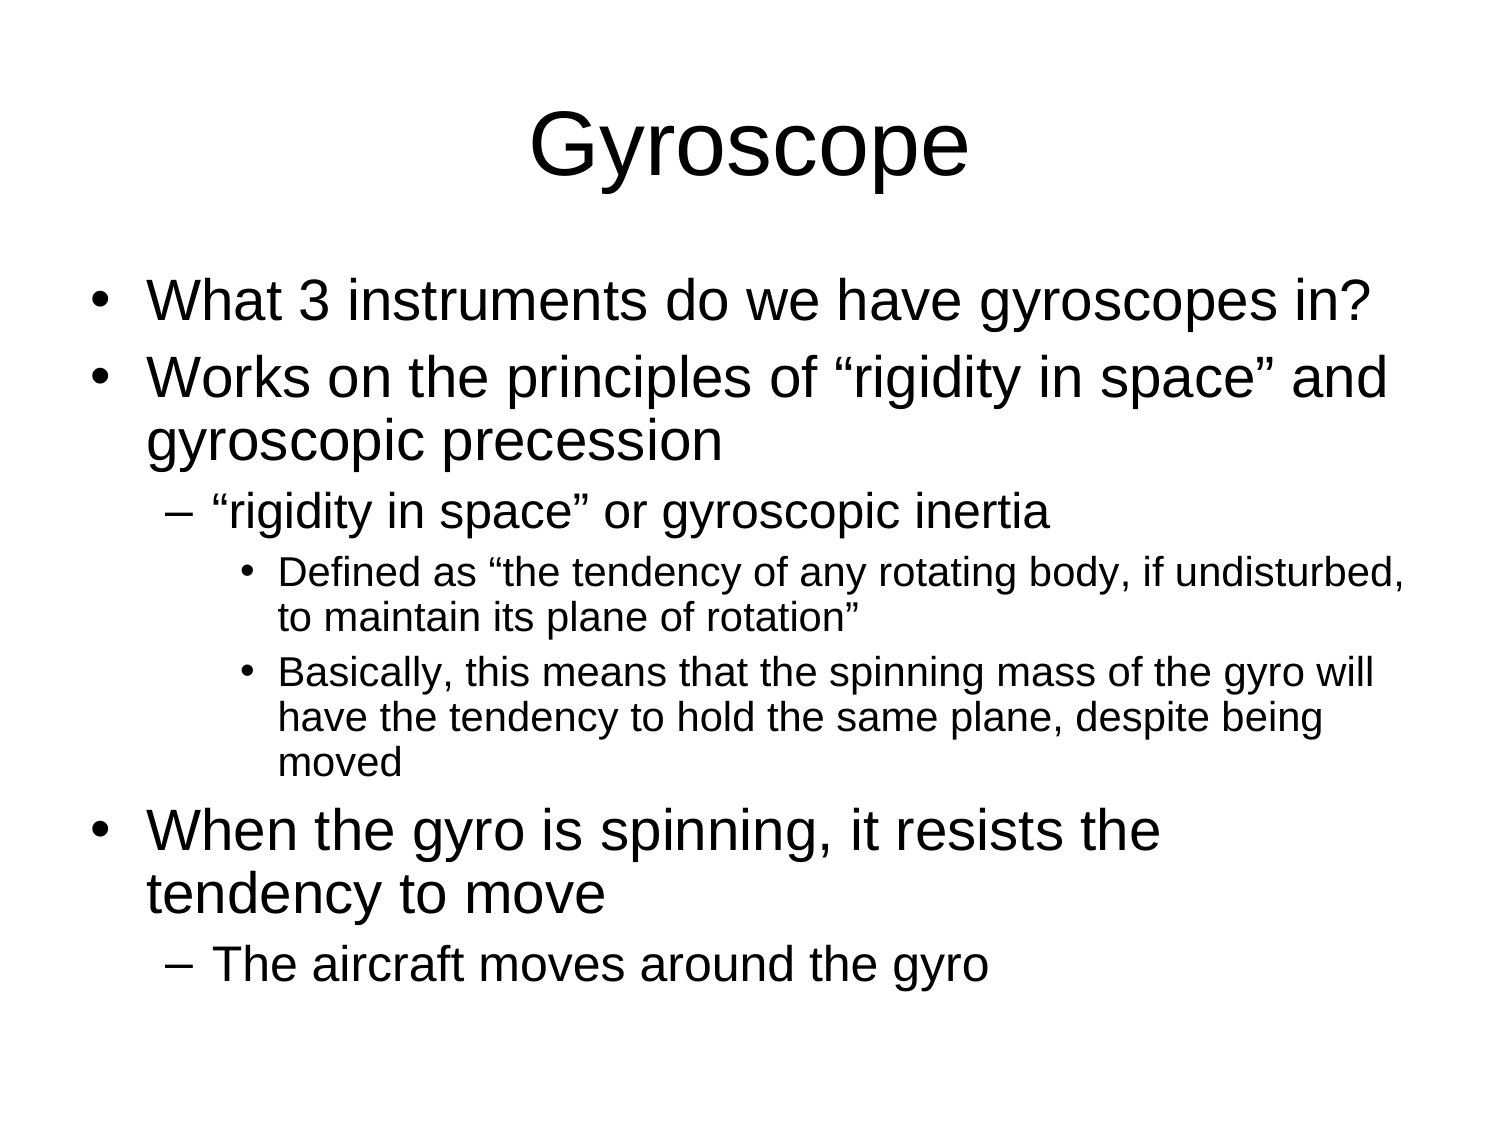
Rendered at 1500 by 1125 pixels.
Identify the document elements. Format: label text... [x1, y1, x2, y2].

title Gyroscope [75, 45, 1426, 233]
list What 3 instruments do we have gyroscopes in? Works on the principles of “rigidity in space” and gyroscopic precession “rigidity in space” or gyroscopic inertia Defined as “the tendency of any rotating body, if undisturbed, to maintain its plane of rotation” Basically, this means that the spinning mass of the gyro will have the tendency to hold the same plane, despite being moved When the gyro is spinning, it resists the tendency to move The aircraft moves around the gyro [75, 262, 1426, 1006]
